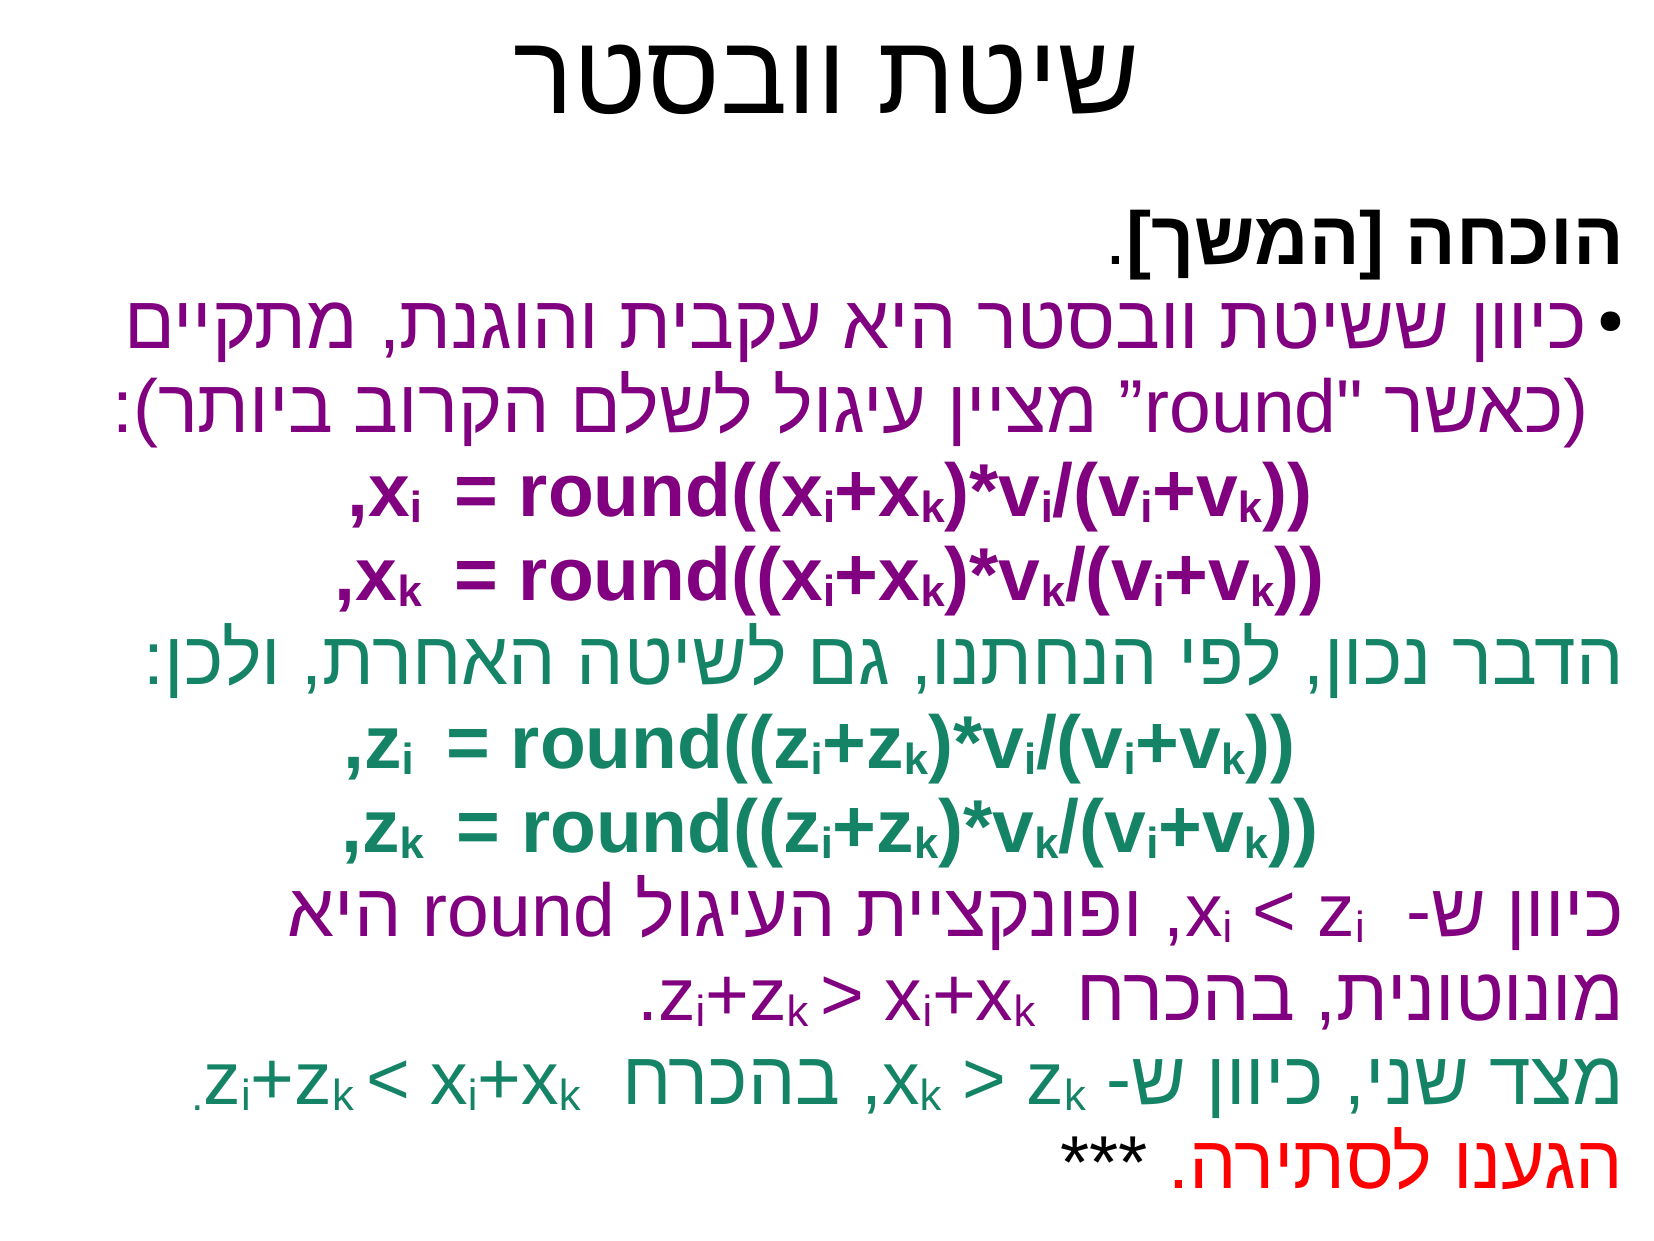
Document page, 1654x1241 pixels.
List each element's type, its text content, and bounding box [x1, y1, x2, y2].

text_box הוכחה [המשך]. כיוון ששיטת וובסטר היא עקבית והוגנת, מתקיים (כאשר "round” מציין עיגול לשלם הקרוב ביותר): xi = round((xi+xk)*vi/(vi+vk)), xk = round((xi+xk)*vk/(vi+vk)), הדבר נכון, לפי הנחתנו, גם לשיטה האחרת, ולכן: zi = round((zi+zk)*vi/(vi+vk)), zk = round((zi+zk)*vk/(vi+vk)), כיוון ש- xi < zi, ופונקציית העיגול round היא מונוטונית, בהכרח zi+zk > xi+xk. מצד שני, כיוון ש- xk > zk, בהכרח zi+zk < xi+xk. הגענו לסתירה. *** [0, 189, 1639, 1216]
title שיטת וובסטר [0, 0, 1654, 151]
